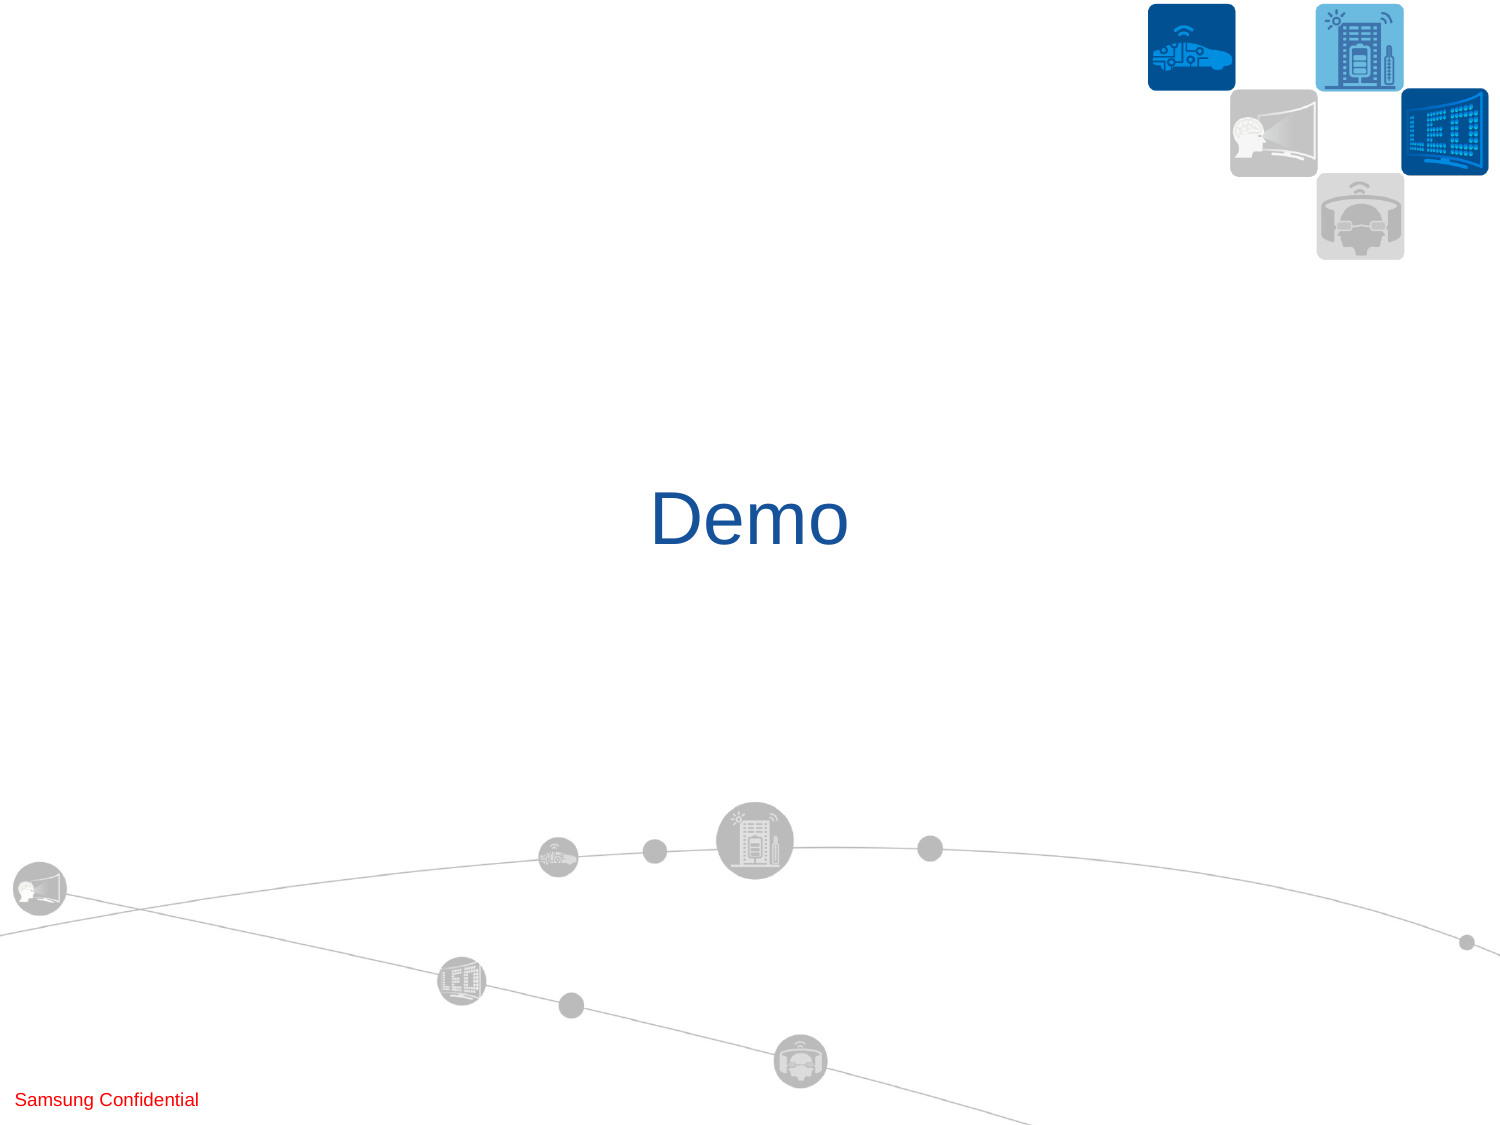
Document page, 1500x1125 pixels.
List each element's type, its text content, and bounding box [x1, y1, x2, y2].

picture [1145, 2, 1491, 262]
picture [0, 781, 1500, 1125]
title Demo [75, 462, 1425, 650]
